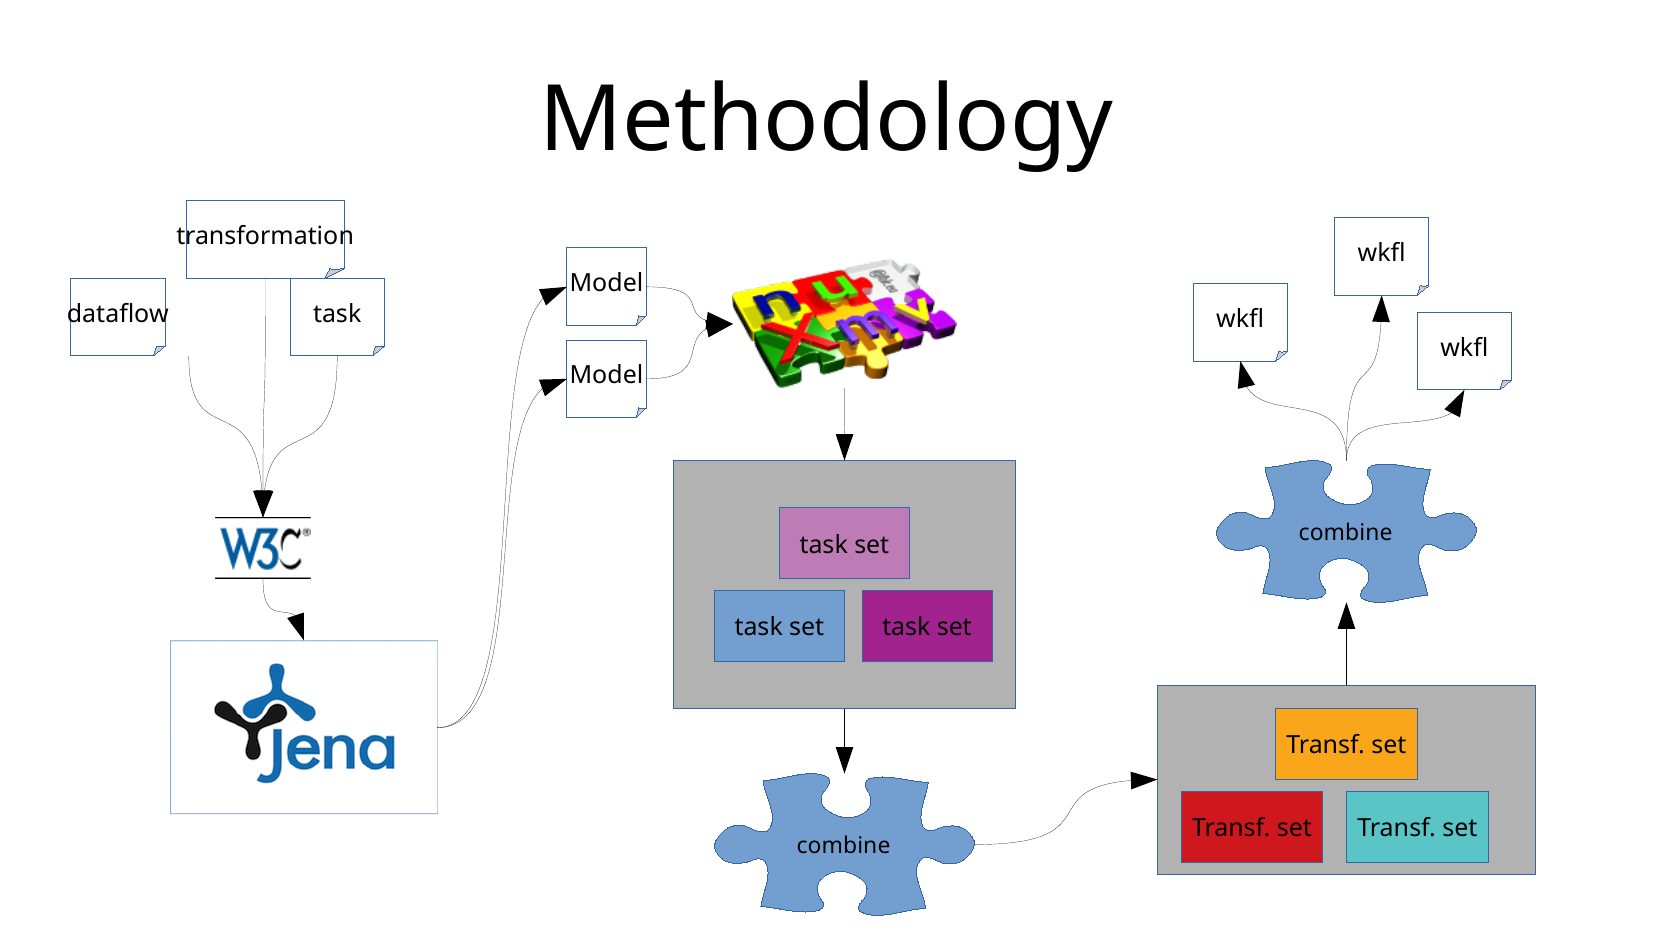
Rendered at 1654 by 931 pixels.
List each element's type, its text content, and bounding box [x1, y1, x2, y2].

text_box task [290, 278, 385, 356]
text_box combine [714, 773, 975, 916]
text_box task set [714, 590, 845, 662]
text_box wkfl [1334, 217, 1429, 296]
text_box wkfl [1417, 312, 1512, 390]
text_box wkfl [1193, 283, 1288, 362]
picture [215, 517, 311, 579]
picture [732, 259, 957, 388]
text_box Transf. set [1346, 791, 1489, 863]
text_box Transf. set [1181, 791, 1323, 863]
text_box dataflow [70, 278, 166, 356]
text_box Model [566, 247, 647, 326]
picture [170, 640, 438, 815]
text_box Model [566, 340, 647, 418]
text_box [1157, 685, 1536, 875]
text_box task set [779, 507, 910, 579]
text_box Transf. set [1275, 708, 1418, 780]
text_box combine [1216, 460, 1477, 603]
text_box transformation [186, 200, 345, 279]
title Methodology [82, 37, 1571, 193]
text_box task set [862, 590, 993, 662]
text_box [673, 460, 1016, 709]
